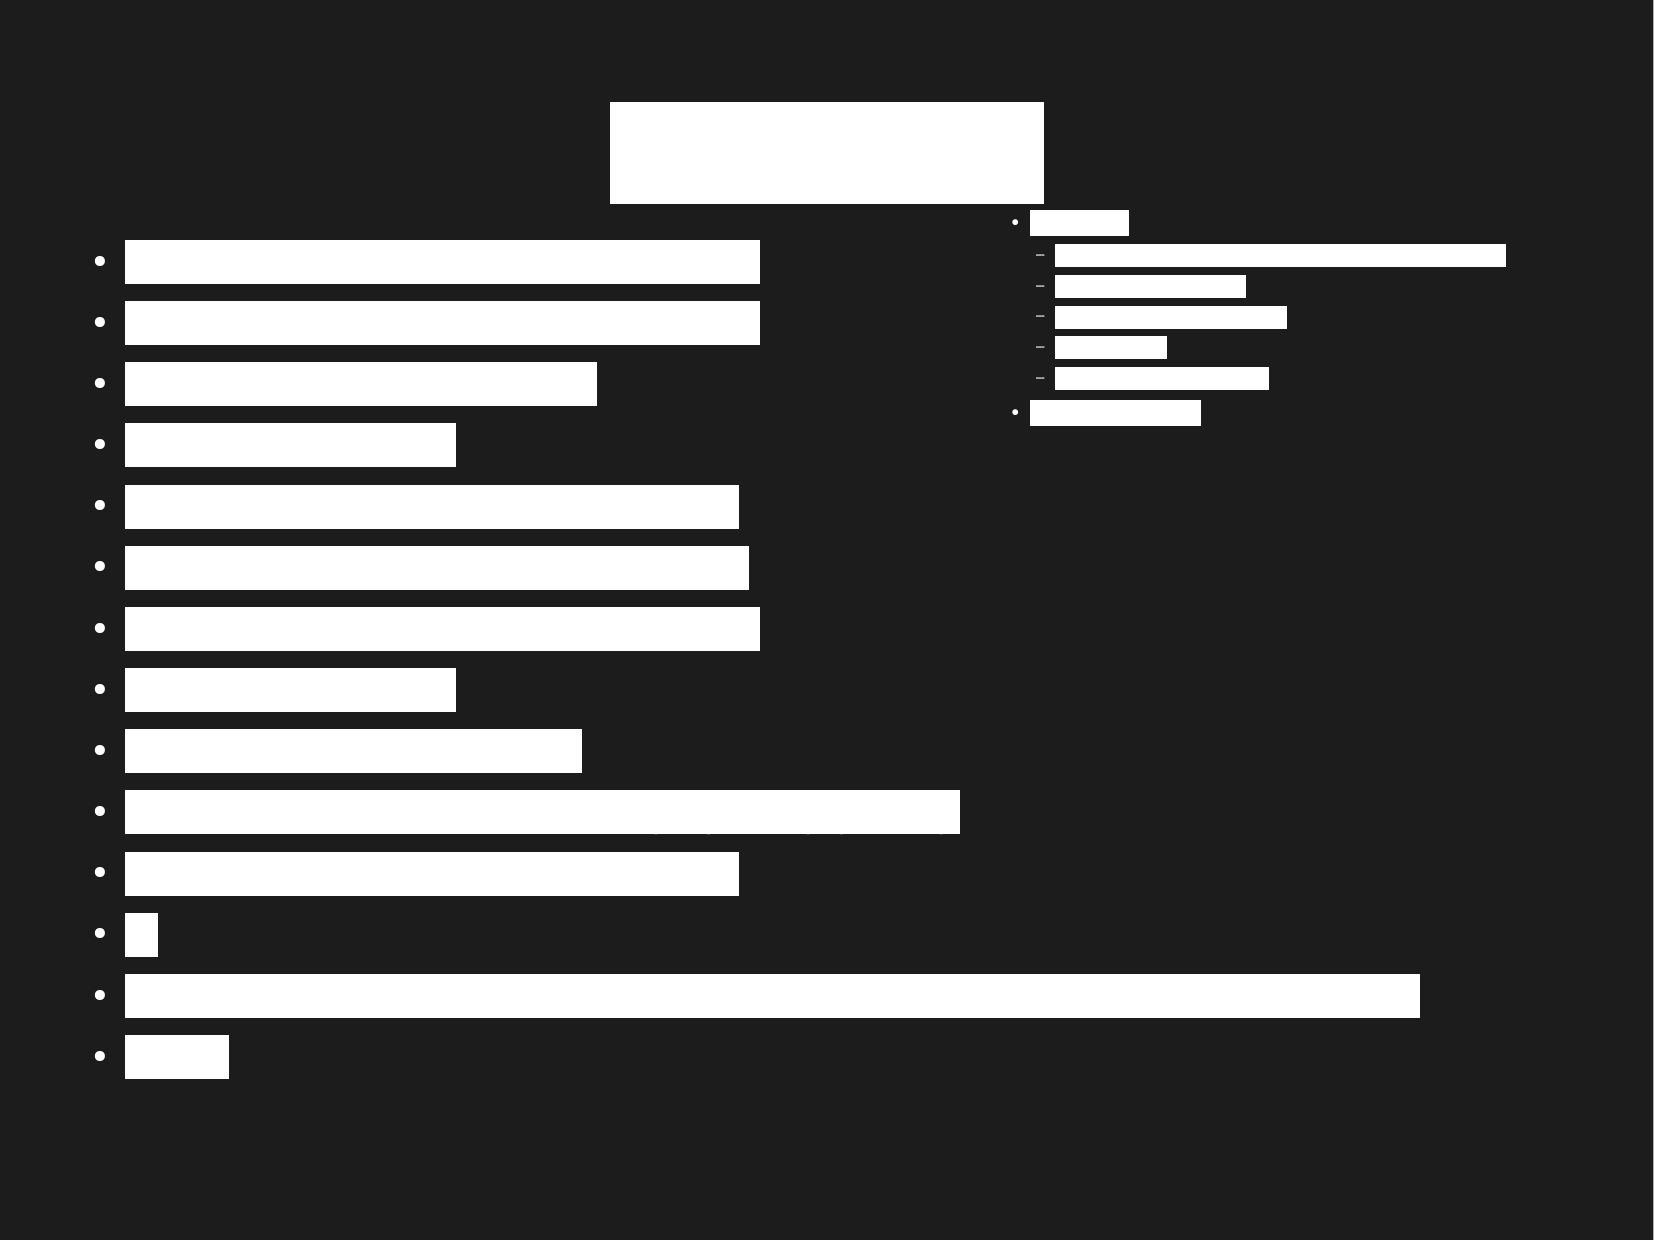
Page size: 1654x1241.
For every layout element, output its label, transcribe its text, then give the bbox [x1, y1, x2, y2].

list next char digit? yes! Put '4' on stack. next char digit? yes! Put '2' on stack. Reduce '4' and '2' to 'int 42' next char digit? no! next char '+'? yes! Put `+` on stack. next char digit? yes! Put '1' on stack next char digit? yes! Put '0' on stack. next char digit? no! reduce '1' and '0' to 'int 10' reduce 'int 42' `+` 'int 10' to 'expr (int 42) (int 10)' next char '+'? yes! Put `+` on stack. ... reduce 'expr (int 42) (int 10)', '+', 'int 2' to 'expr (expr (int 42) (int 10)) (int 2)' Done! [82, 240, 1571, 1081]
title Bottom Up [82, 49, 1571, 240]
list grammar: expression := expression '+' expression | number number := 1-9 digits digits := digit | digit digits digit := 0-9 (start rule: expression) input: “42+10+2” [1005, 210, 1616, 430]
